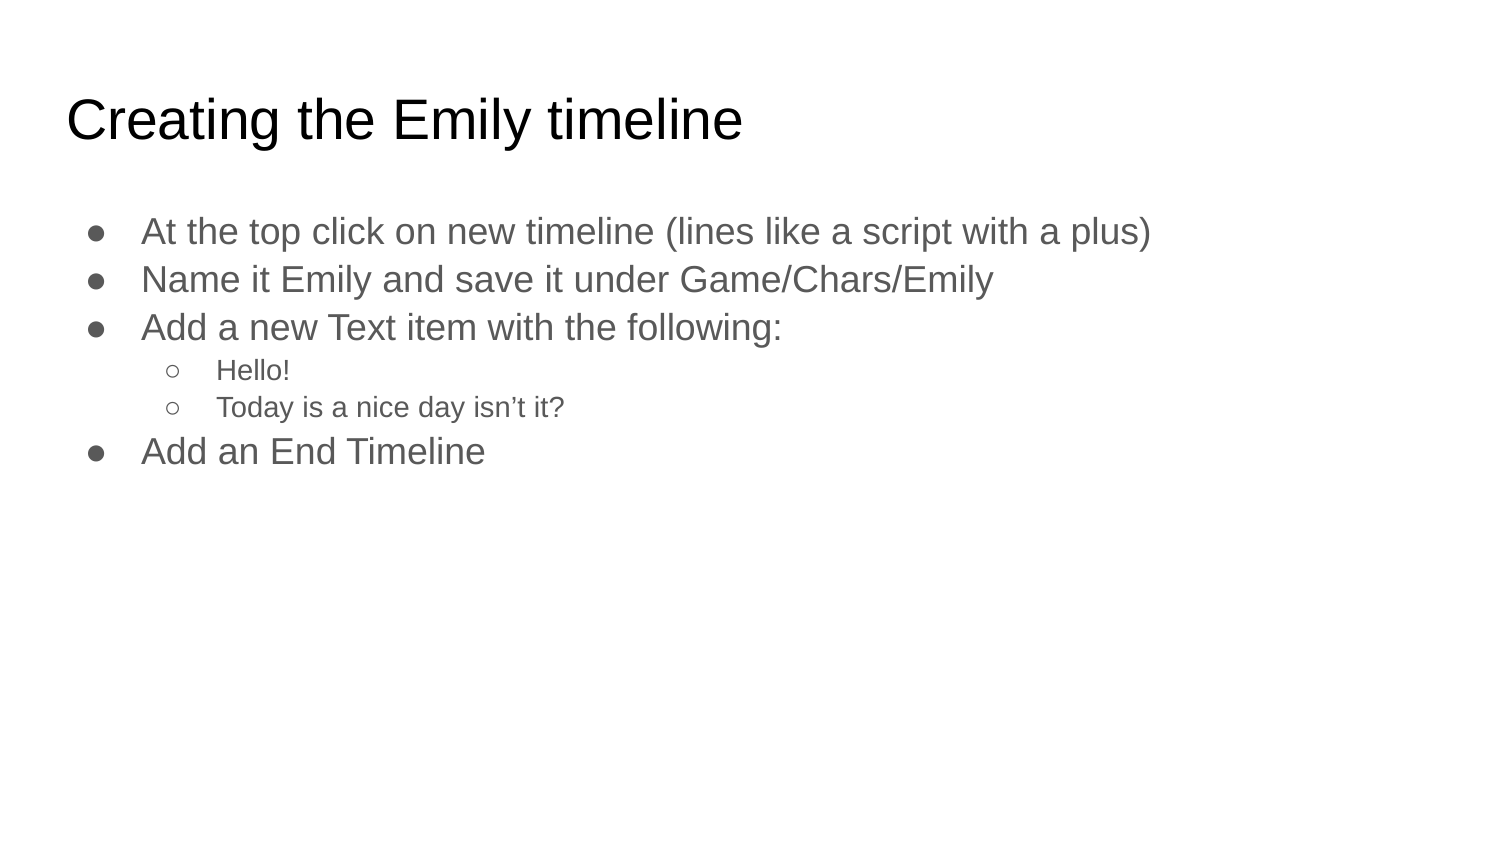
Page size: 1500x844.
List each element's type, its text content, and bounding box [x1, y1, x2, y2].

list At the top click on new timeline (lines like a script with a plus) Name it Emily and save it under Game/Chars/Emily Add a new Text item with the following: Hello! Today is a nice day isn’t it? Add an End Timeline [51, 189, 1449, 750]
title Creating the Emily timeline [51, 72, 1449, 167]
